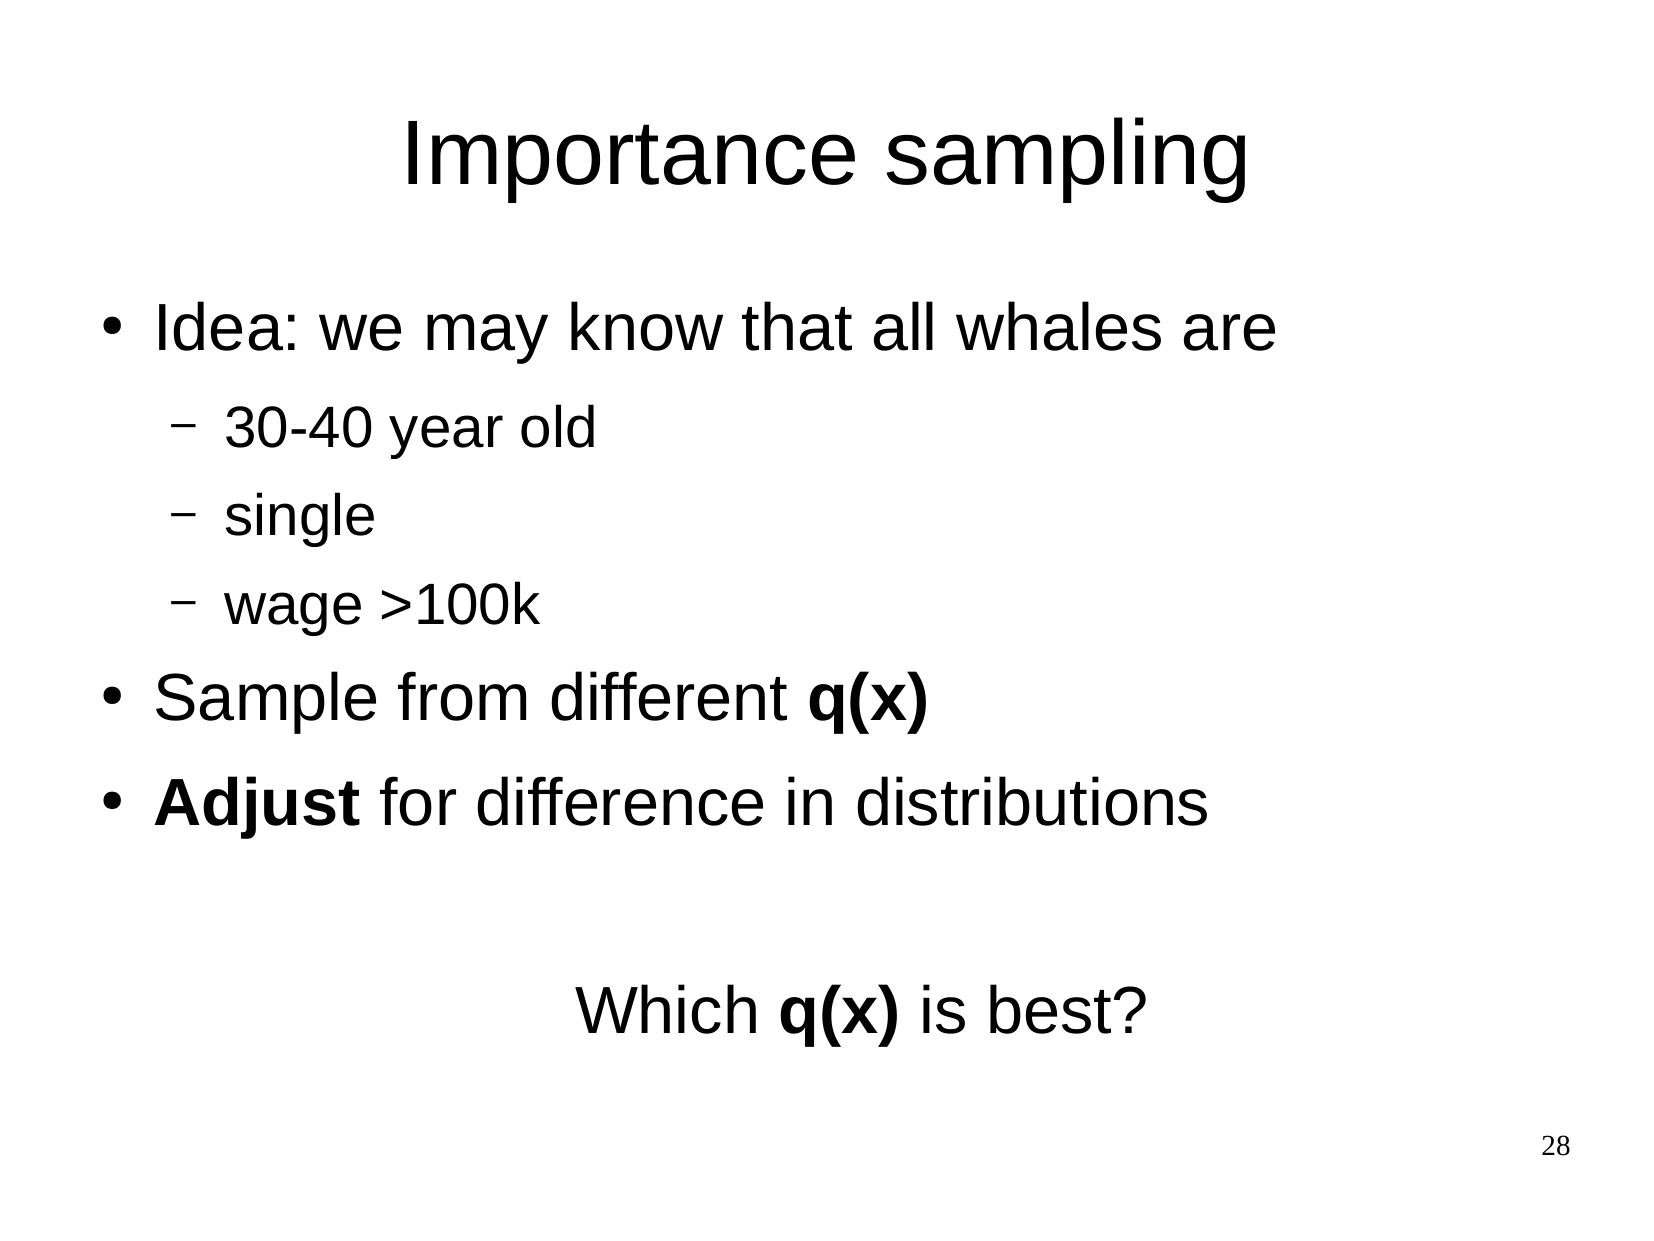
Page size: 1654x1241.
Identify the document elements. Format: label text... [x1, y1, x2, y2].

list Idea: we may know that all whales are 30-40 year old single wage >100k Sample from different q(x) Adjust for difference in distributions Which q(x) is best? [82, 290, 1571, 1149]
title Importance sampling [82, 49, 1571, 257]
